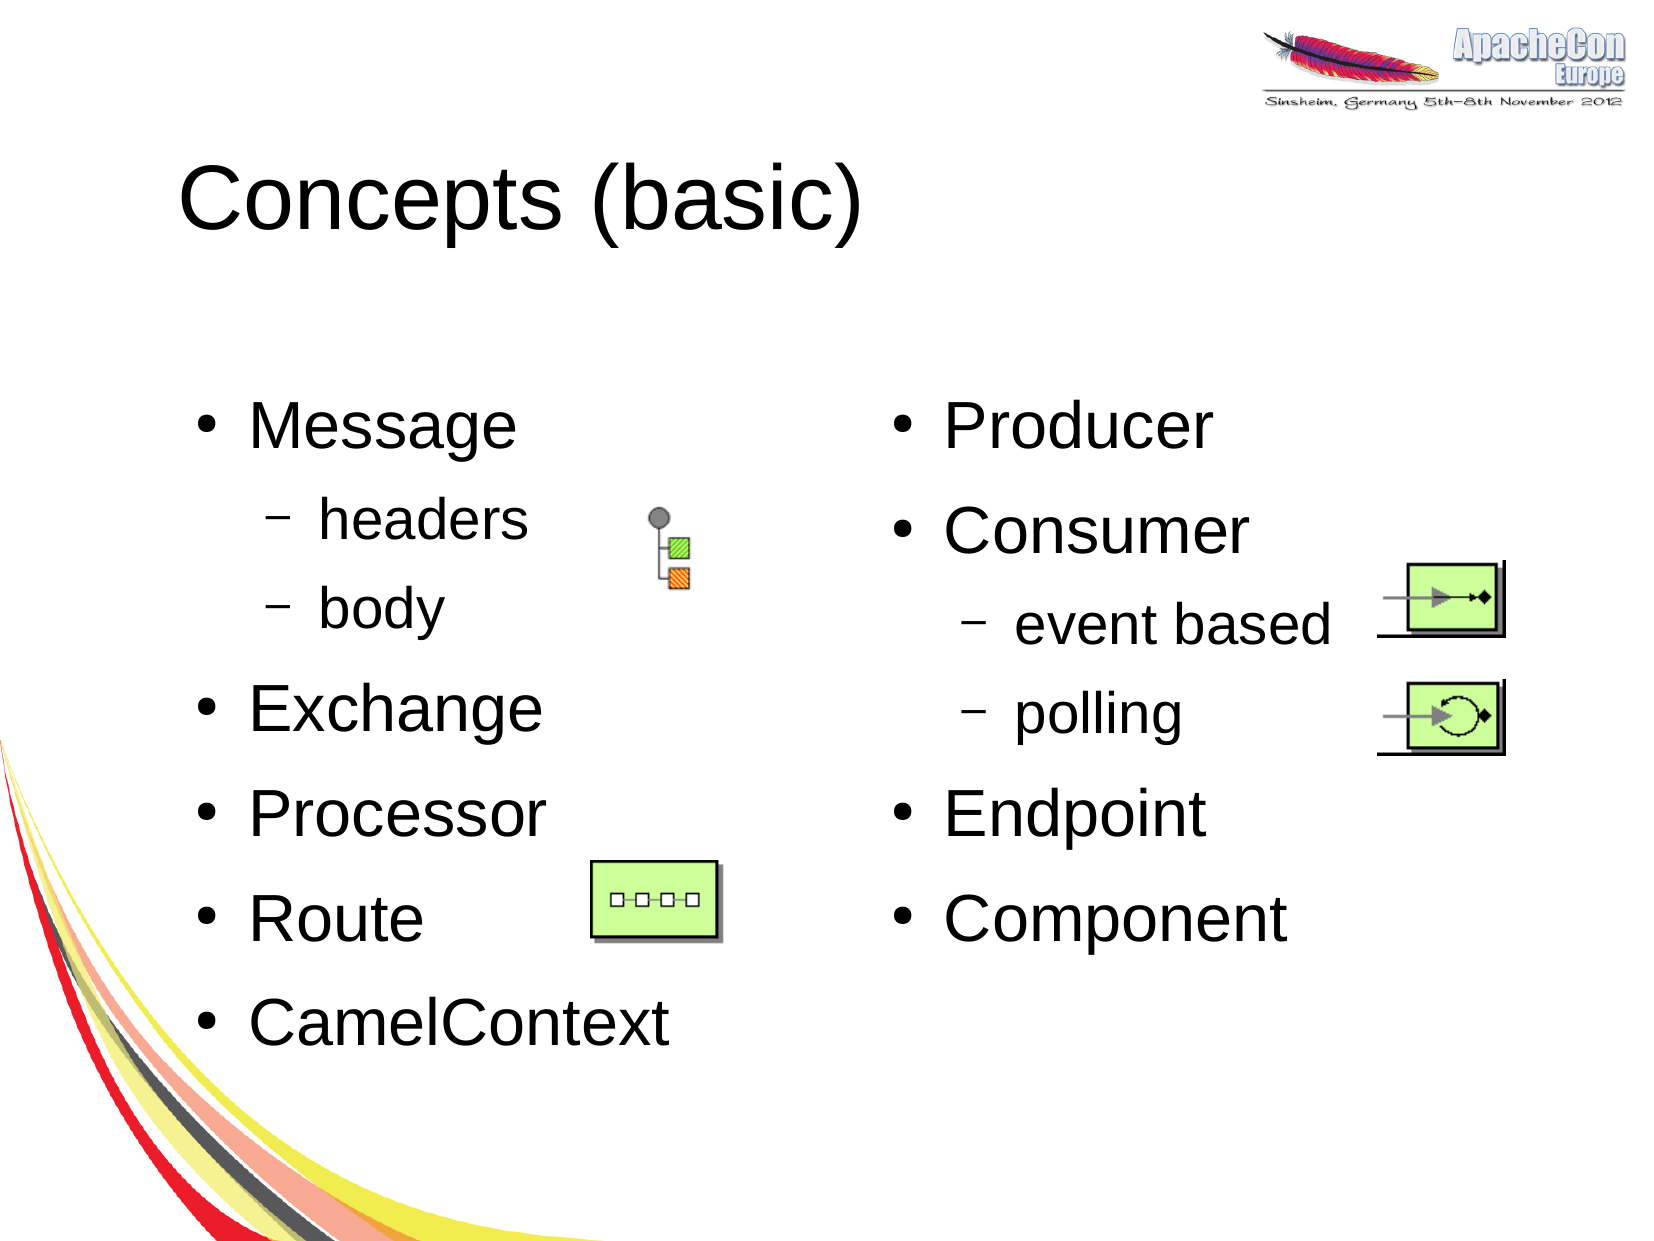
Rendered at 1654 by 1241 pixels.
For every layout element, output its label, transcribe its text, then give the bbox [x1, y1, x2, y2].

list Producer Consumer event based polling Endpoint Component [873, 283, 1536, 1003]
picture [0, 0, 1654, 1241]
title Concepts (basic) [177, 141, 1536, 254]
picture [630, 506, 709, 591]
picture [590, 860, 725, 945]
list Message headers body Exchange Processor Route CamelContext [177, 283, 840, 1241]
